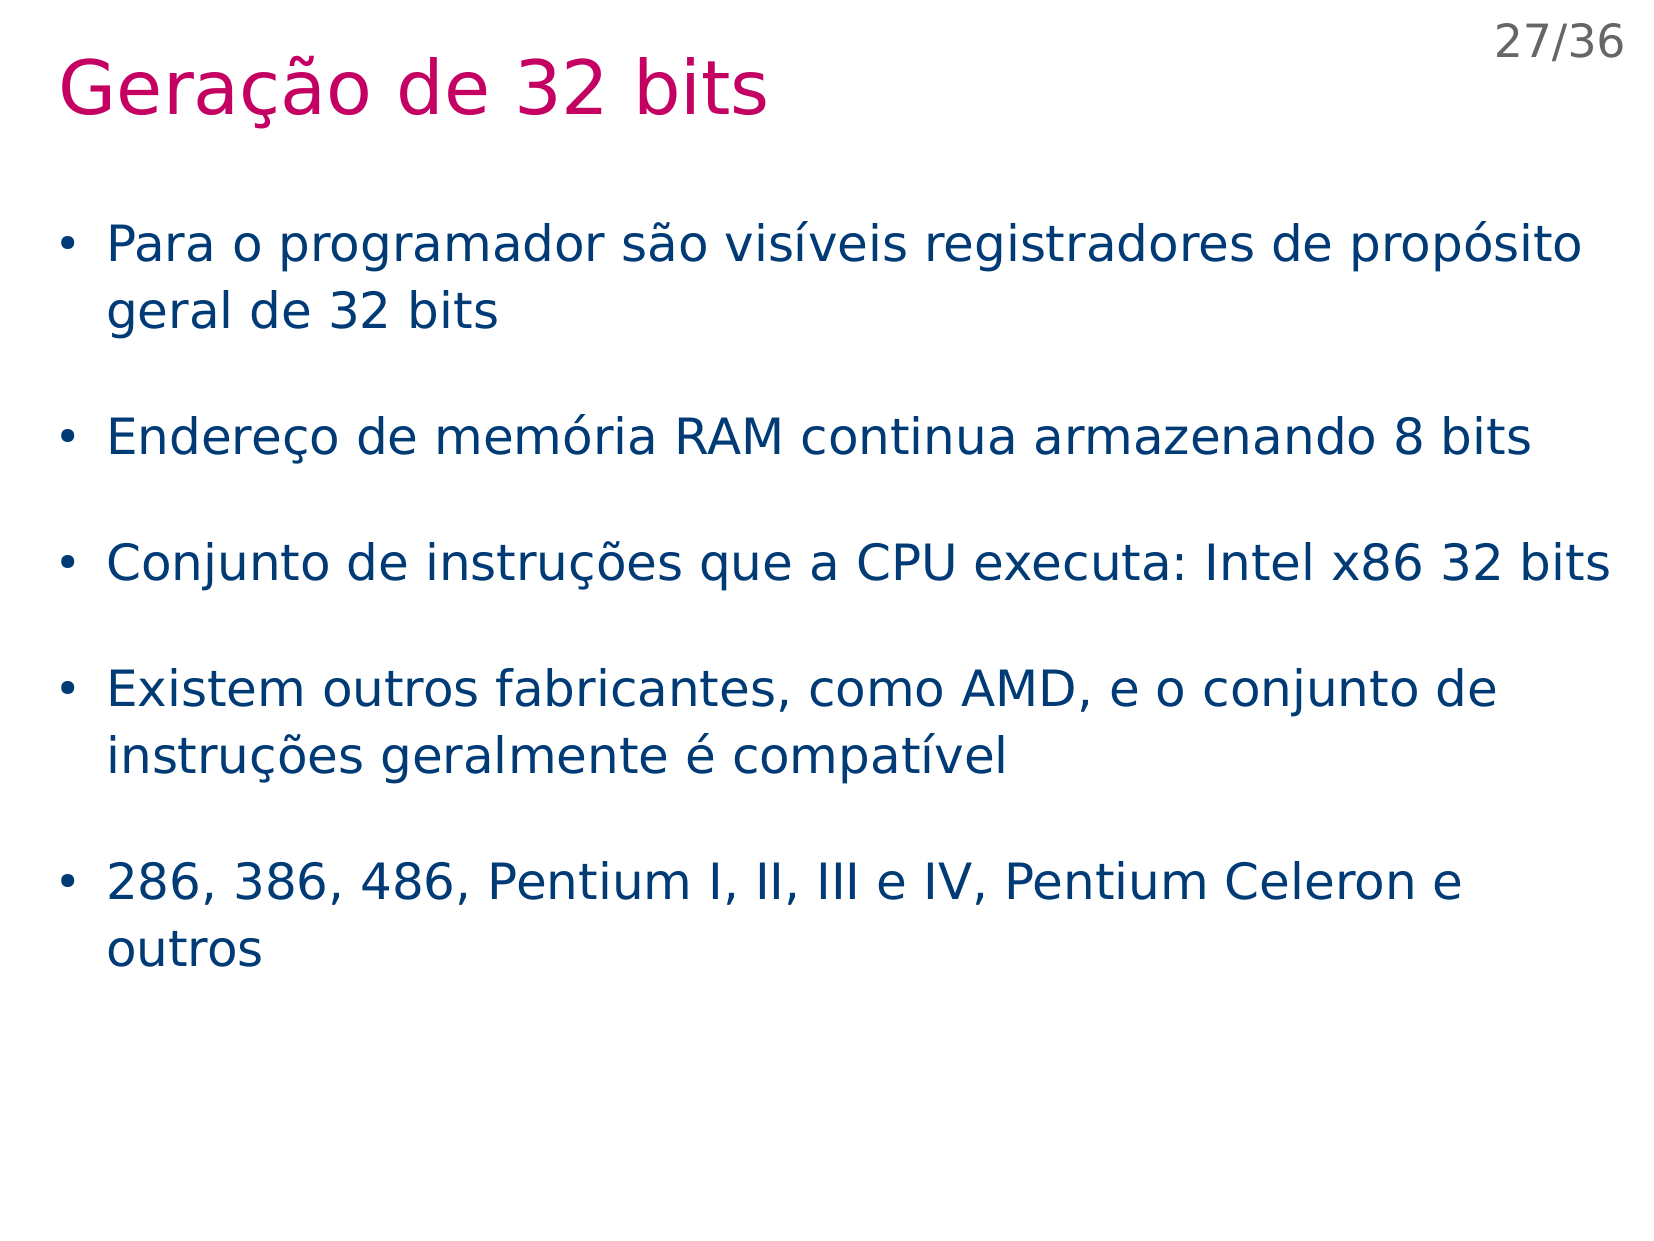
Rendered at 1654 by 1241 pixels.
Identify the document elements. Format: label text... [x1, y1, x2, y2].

title Geração de 32 bits [59, 29, 1625, 148]
list Para o programador são visíveis registradores de propósito geral de 32 bits Endereço de memória RAM continua armazenando 8 bits Conjunto de instruções que a CPU executa: Intel x86 32 bits Existem outros fabricantes, como AMD, e o conjunto de instruções geralmente é compatível 286, 386, 486, Pentium I, II, III e IV, Pentium Celeron e outros [59, 206, 1625, 1211]
